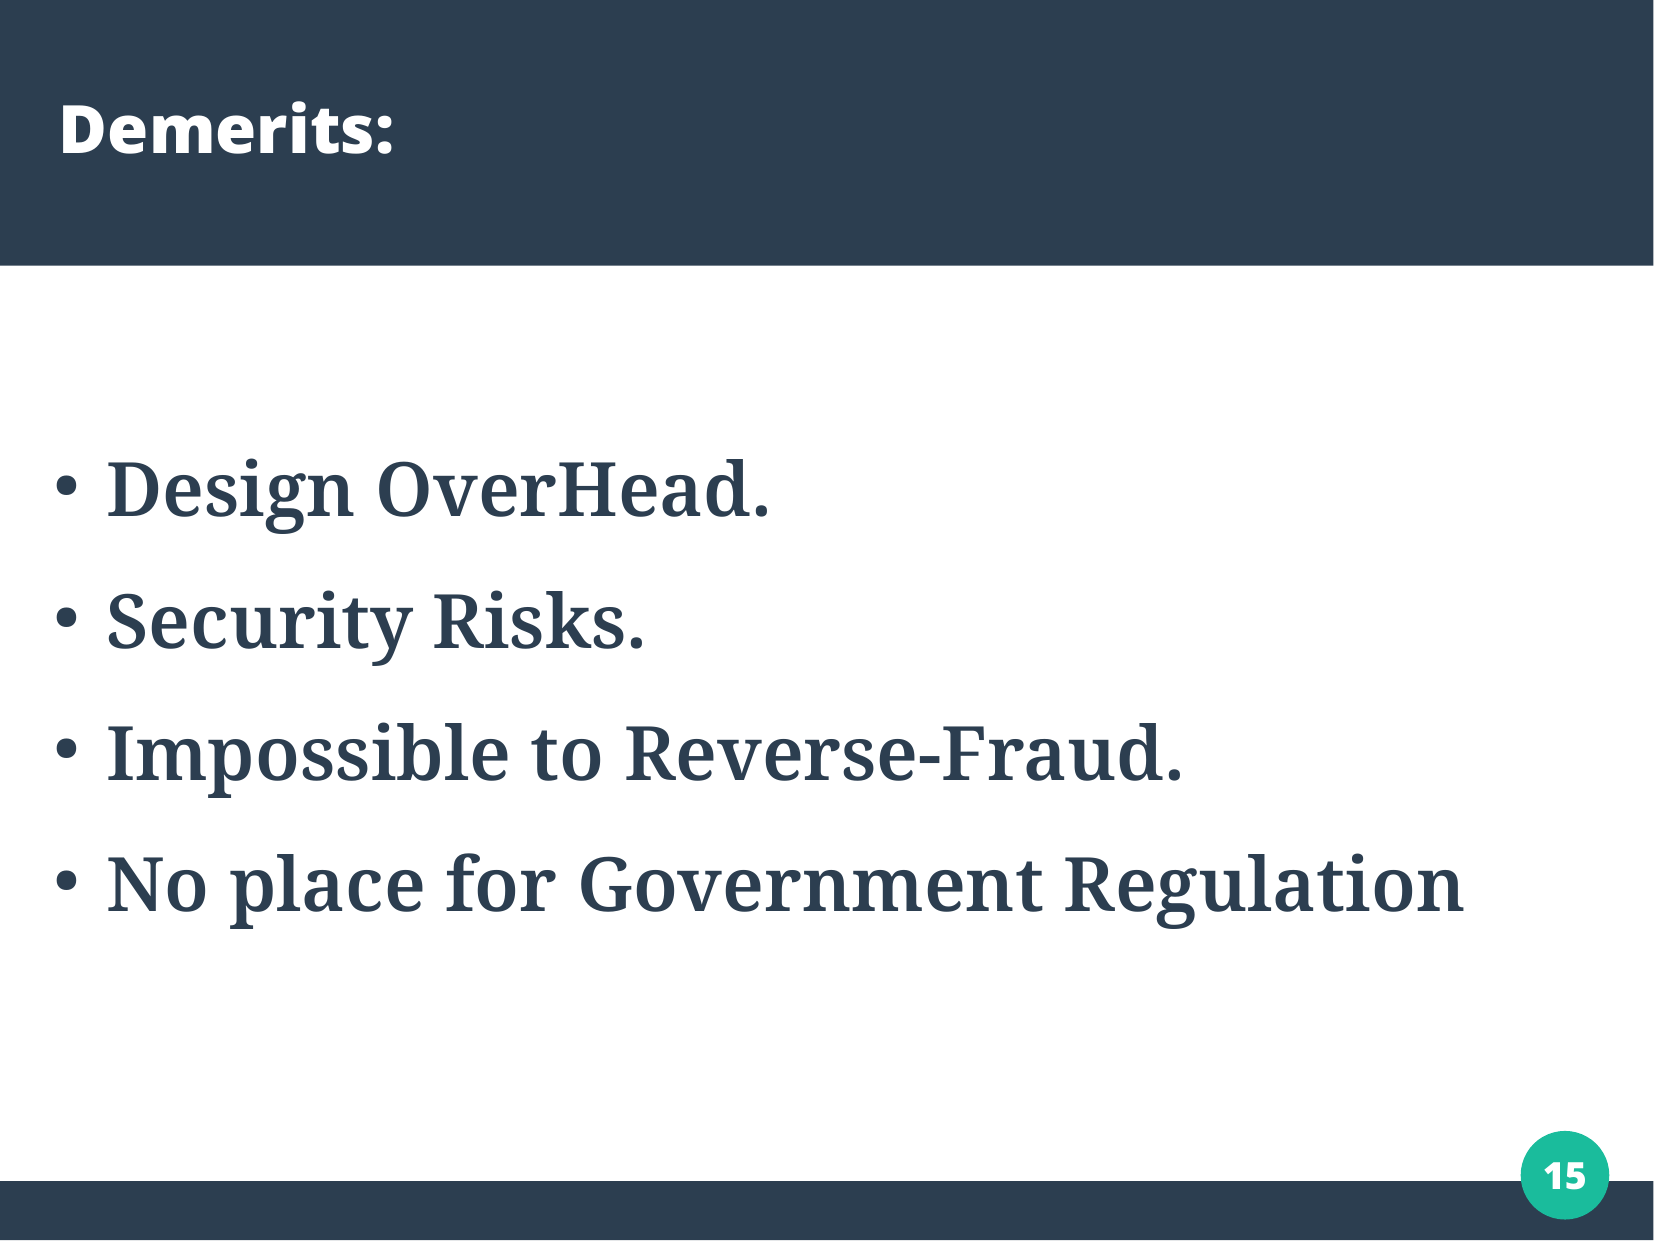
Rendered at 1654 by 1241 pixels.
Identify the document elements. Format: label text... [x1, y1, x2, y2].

list Design OverHead. Security Risks. Impossible to Reverse-Fraud. No place for Government Regulation [35, 271, 1571, 1099]
title Demerits: [59, 49, 1595, 207]
